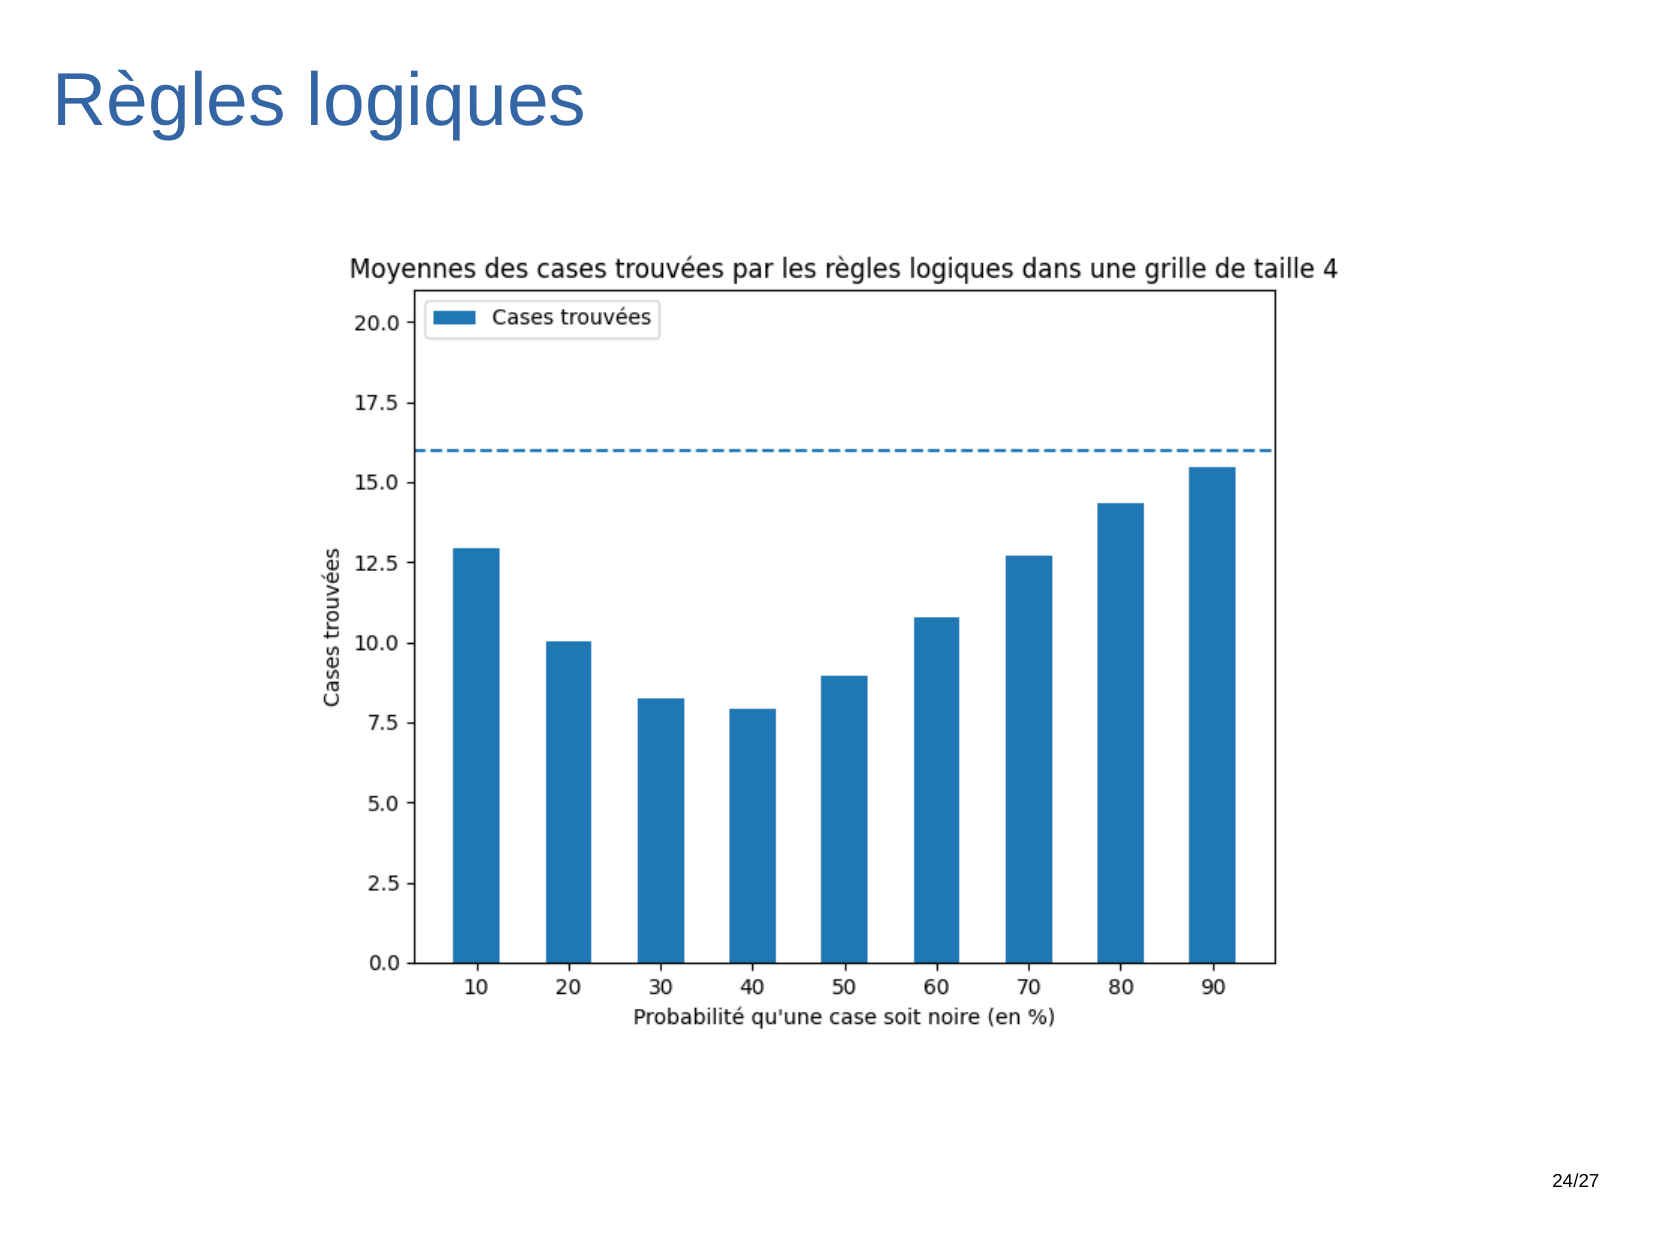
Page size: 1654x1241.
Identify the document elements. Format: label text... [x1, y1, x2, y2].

text_box 24/27 [1537, 1162, 1614, 1199]
text_box Règles logiques [37, 50, 638, 151]
picture [276, 185, 1386, 1059]
